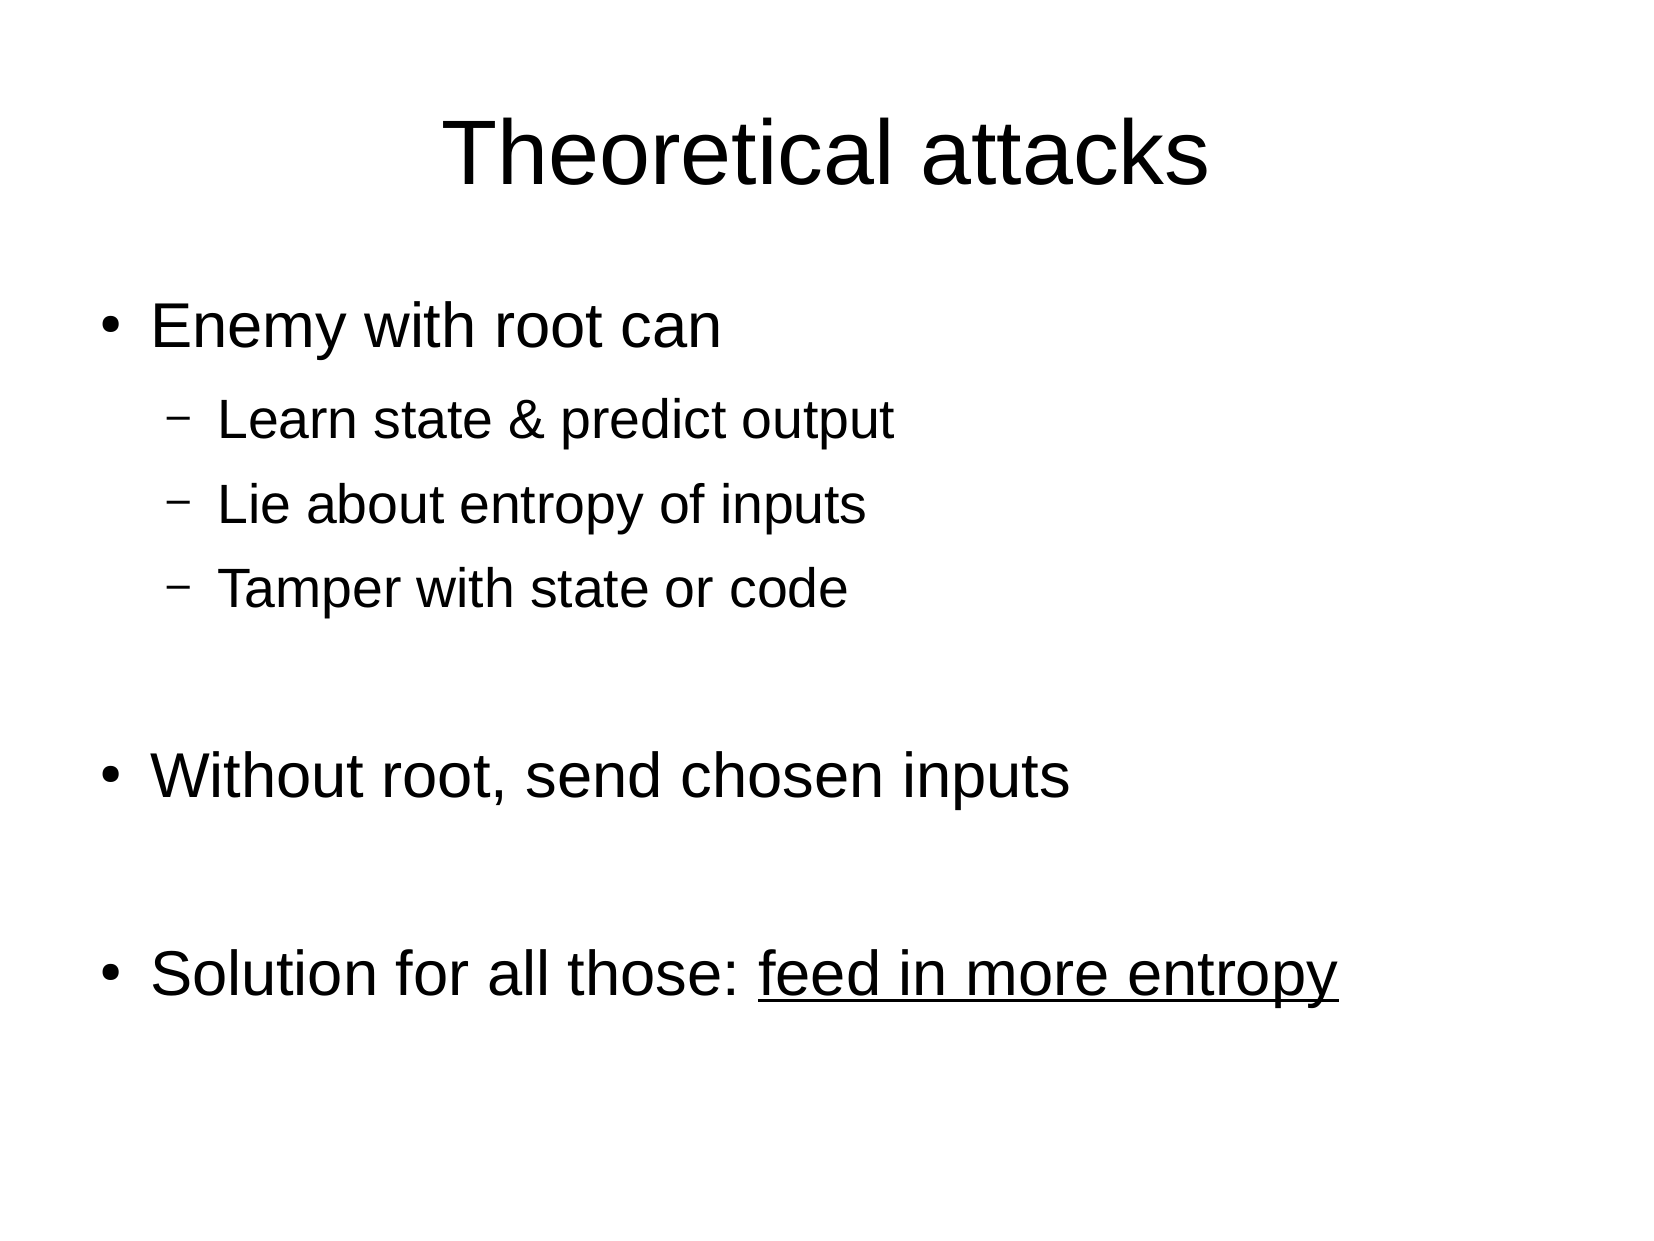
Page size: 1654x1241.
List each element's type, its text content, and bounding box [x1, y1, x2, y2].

list Enemy with root can Learn state & predict output Lie about entropy of inputs Tamper with state or code Without root, send chosen inputs Solution for all those: feed in more entropy [82, 290, 1571, 1010]
title Theoretical attacks [82, 49, 1571, 257]
